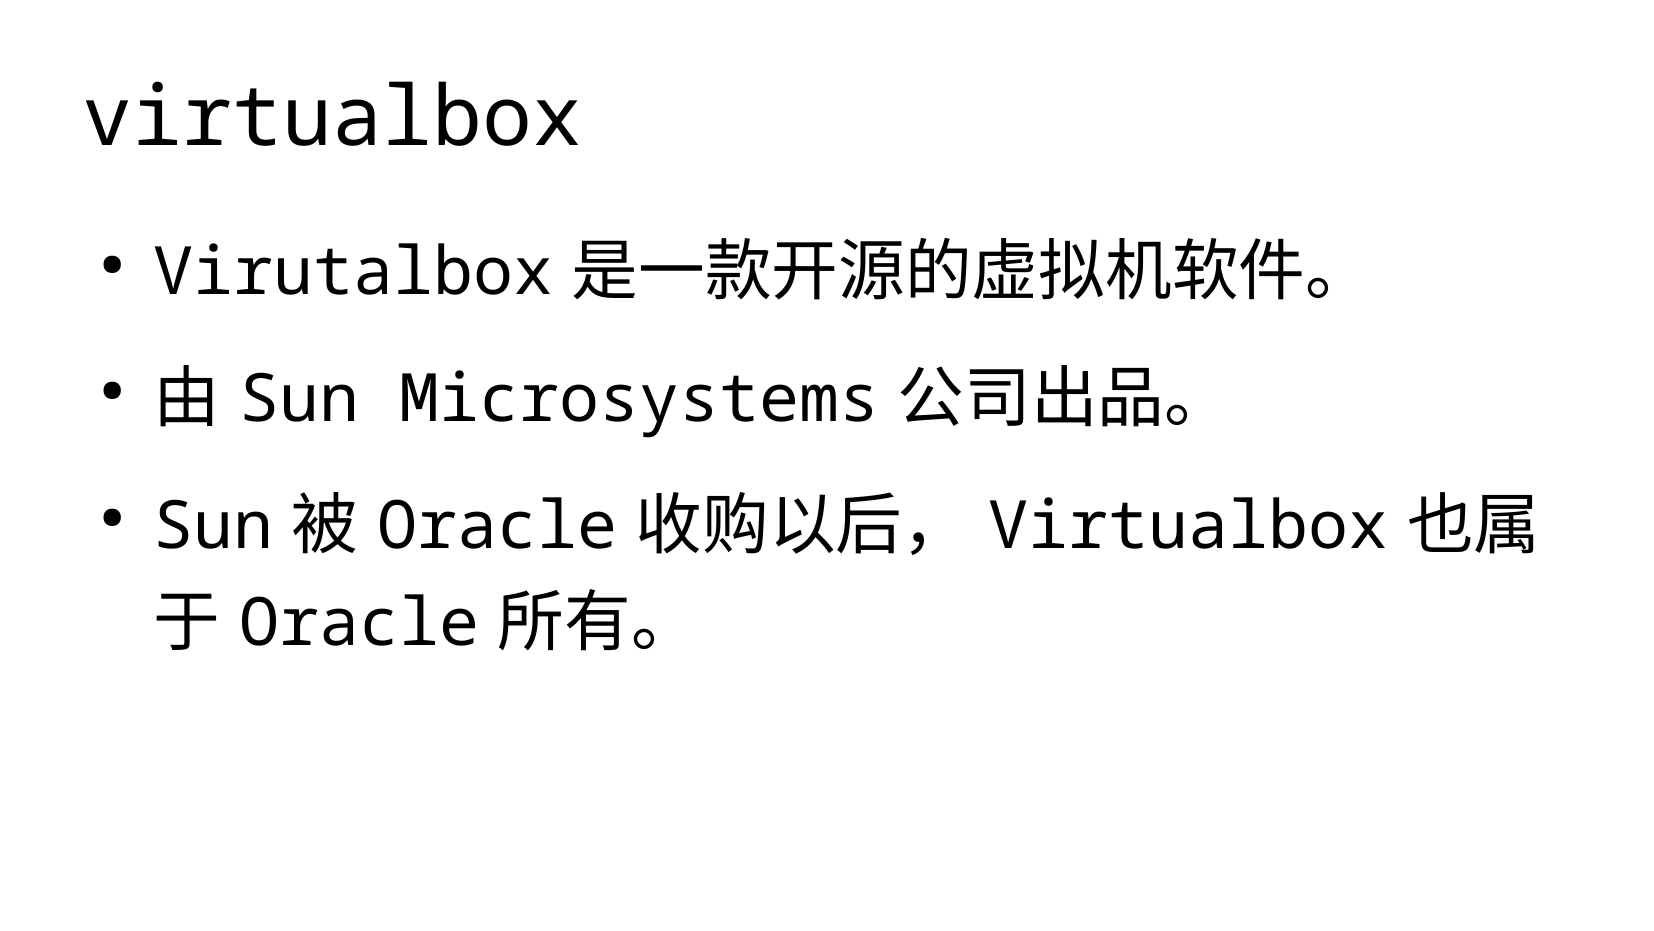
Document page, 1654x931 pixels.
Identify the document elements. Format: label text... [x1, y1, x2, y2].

list Virutalbox是一款开源的虚拟机软件。 由Sun Microsystems公司出品。 Sun被Oracle收购以后，Virtualbox也属于Oracle所有。 [82, 217, 1571, 758]
title virtualbox [82, 37, 1571, 189]
